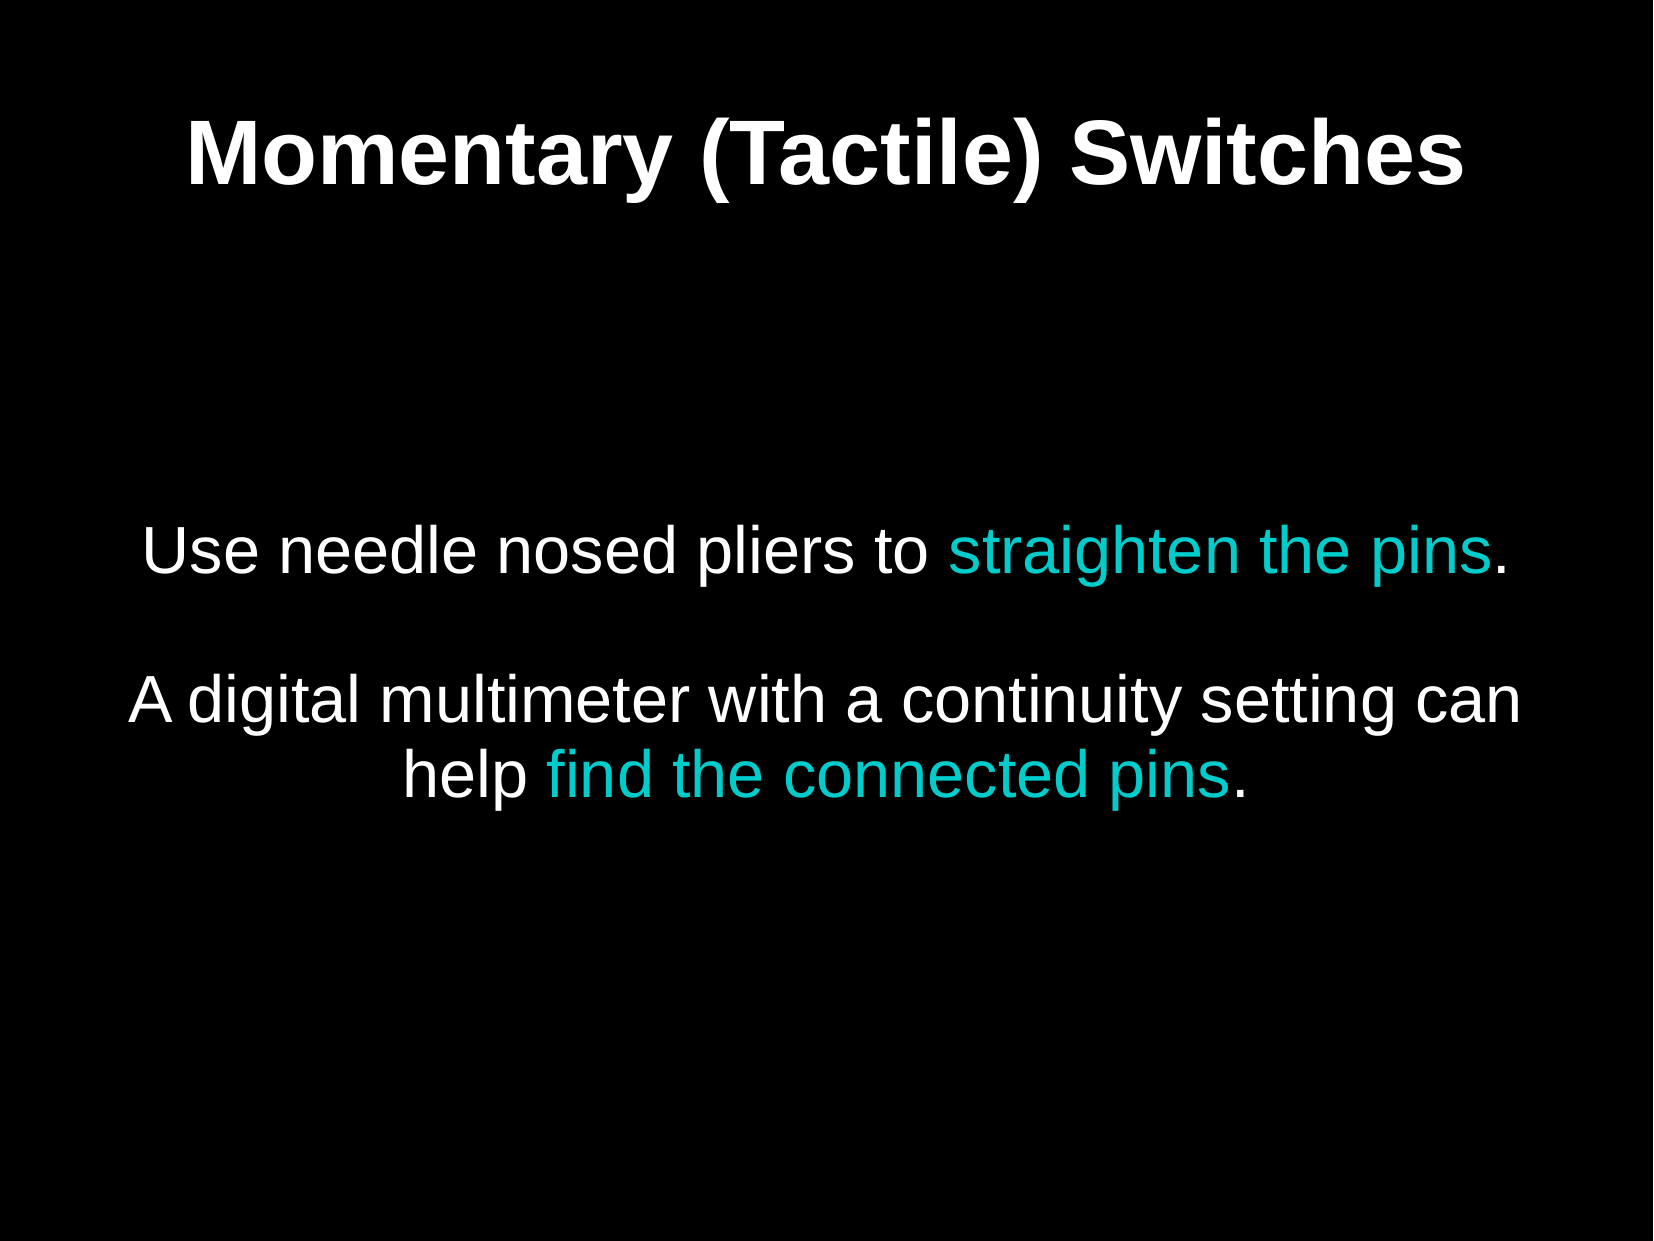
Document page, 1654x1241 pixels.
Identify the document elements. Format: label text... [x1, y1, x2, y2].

title Momentary (Tactile) Switches [82, 49, 1571, 257]
subtitle Use needle nosed pliers to straighten the pins. A digital multimeter with a continuity setting can help find the connected pins. [82, 290, 1571, 1109]
